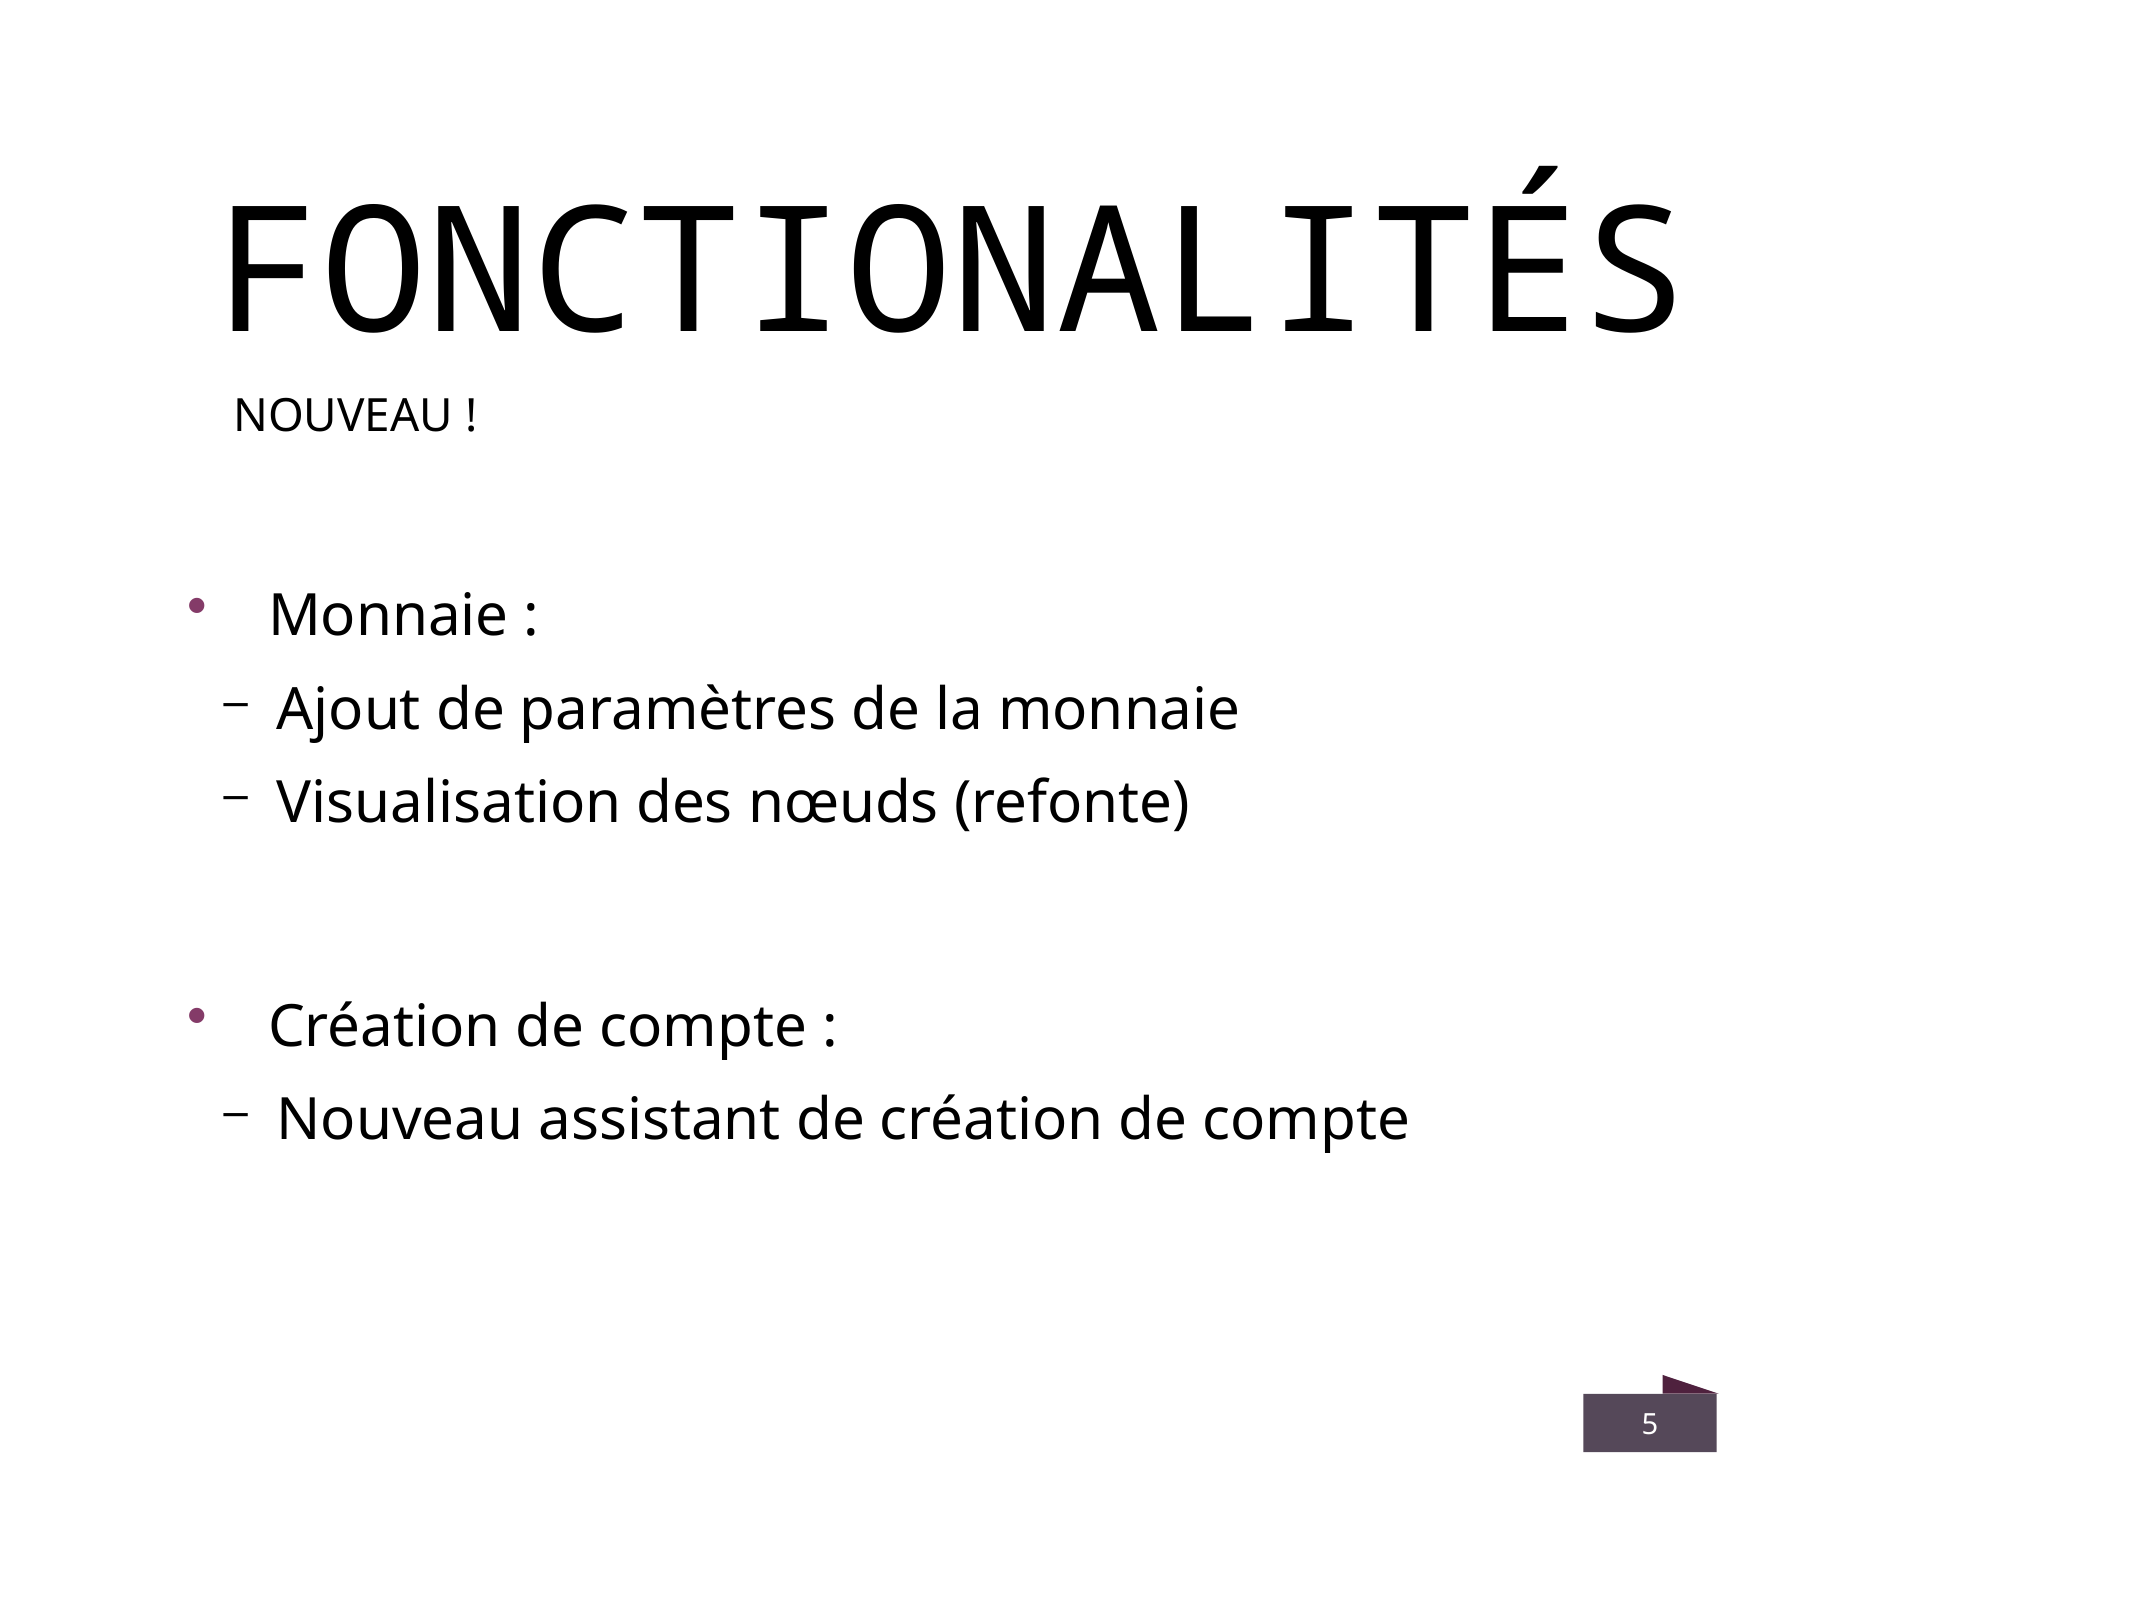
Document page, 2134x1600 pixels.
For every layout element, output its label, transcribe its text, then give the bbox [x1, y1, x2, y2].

list Nouveau ! [225, 370, 1063, 457]
list 5 [1583, 1393, 1717, 1453]
title Fonctionalités [208, 120, 1925, 403]
list Monnaie : Ajout de paramètres de la monnaie Visualisation des nœuds (refonte) Création de compte : Nouveau assistant de création de compte [126, 568, 2007, 1318]
